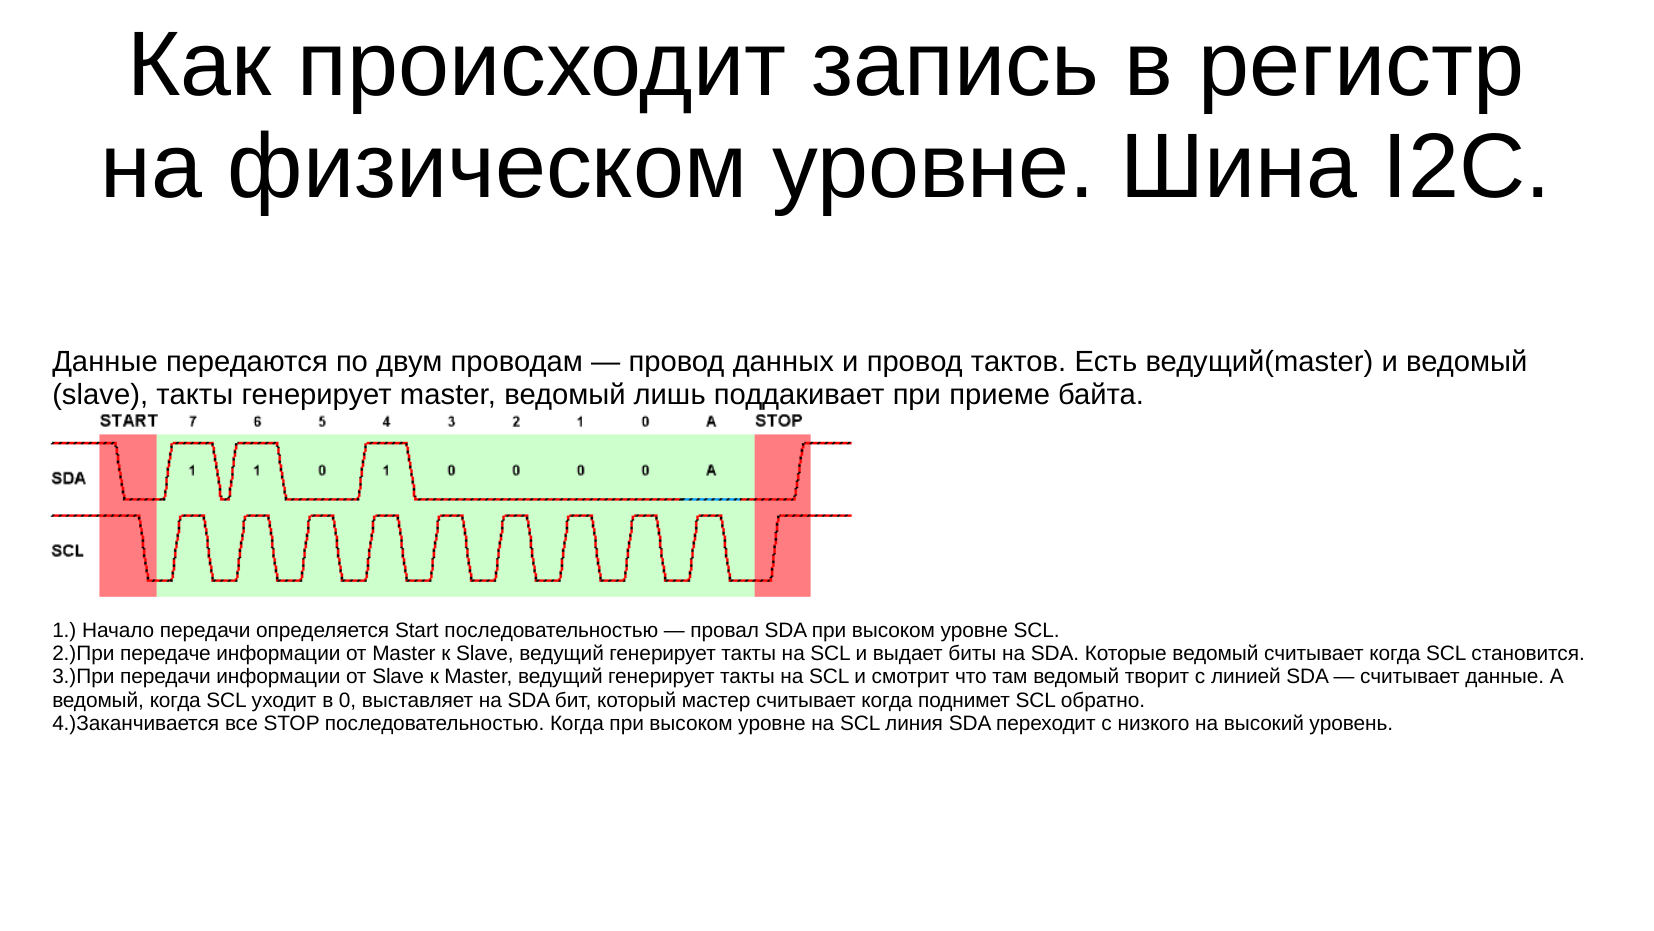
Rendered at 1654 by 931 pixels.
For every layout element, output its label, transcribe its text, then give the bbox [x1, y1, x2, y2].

title Как происходит запись в регистр на физическом уровне. Шина I2C. [82, 12, 1571, 218]
text_box Данные передаются по двум проводам — провод данных и провод тактов. Есть ведущий(master) и ведомый (slave), такты генерирует master, ведомый лишь поддакивает при приеме байта. [37, 337, 1613, 611]
text_box 1.) Начало передачи определяется Start последовательностью — провал SDA при высоком уровне SCL. 2.)При передаче информации от Master к Slave, ведущий генерирует такты на SCL и выдает биты на SDA. Которые ведомый считывает когда SCL становится. 3.)При передачи информации от Slave к Master, ведущий генерирует такты на SCL и смотрит что там ведомый творит с линией SDA — считывает данные. А ведомый, когда SCL уходит в 0, выставляет на SDA бит, который мастер считывает когда поднимет SCL обратно. 4.)Заканчивается все STOP последовательностью. Когда при высоком уровне на SCL линия SDA переходит с низкого на высокий уровень. [37, 611, 1613, 901]
picture [10, 412, 863, 612]
